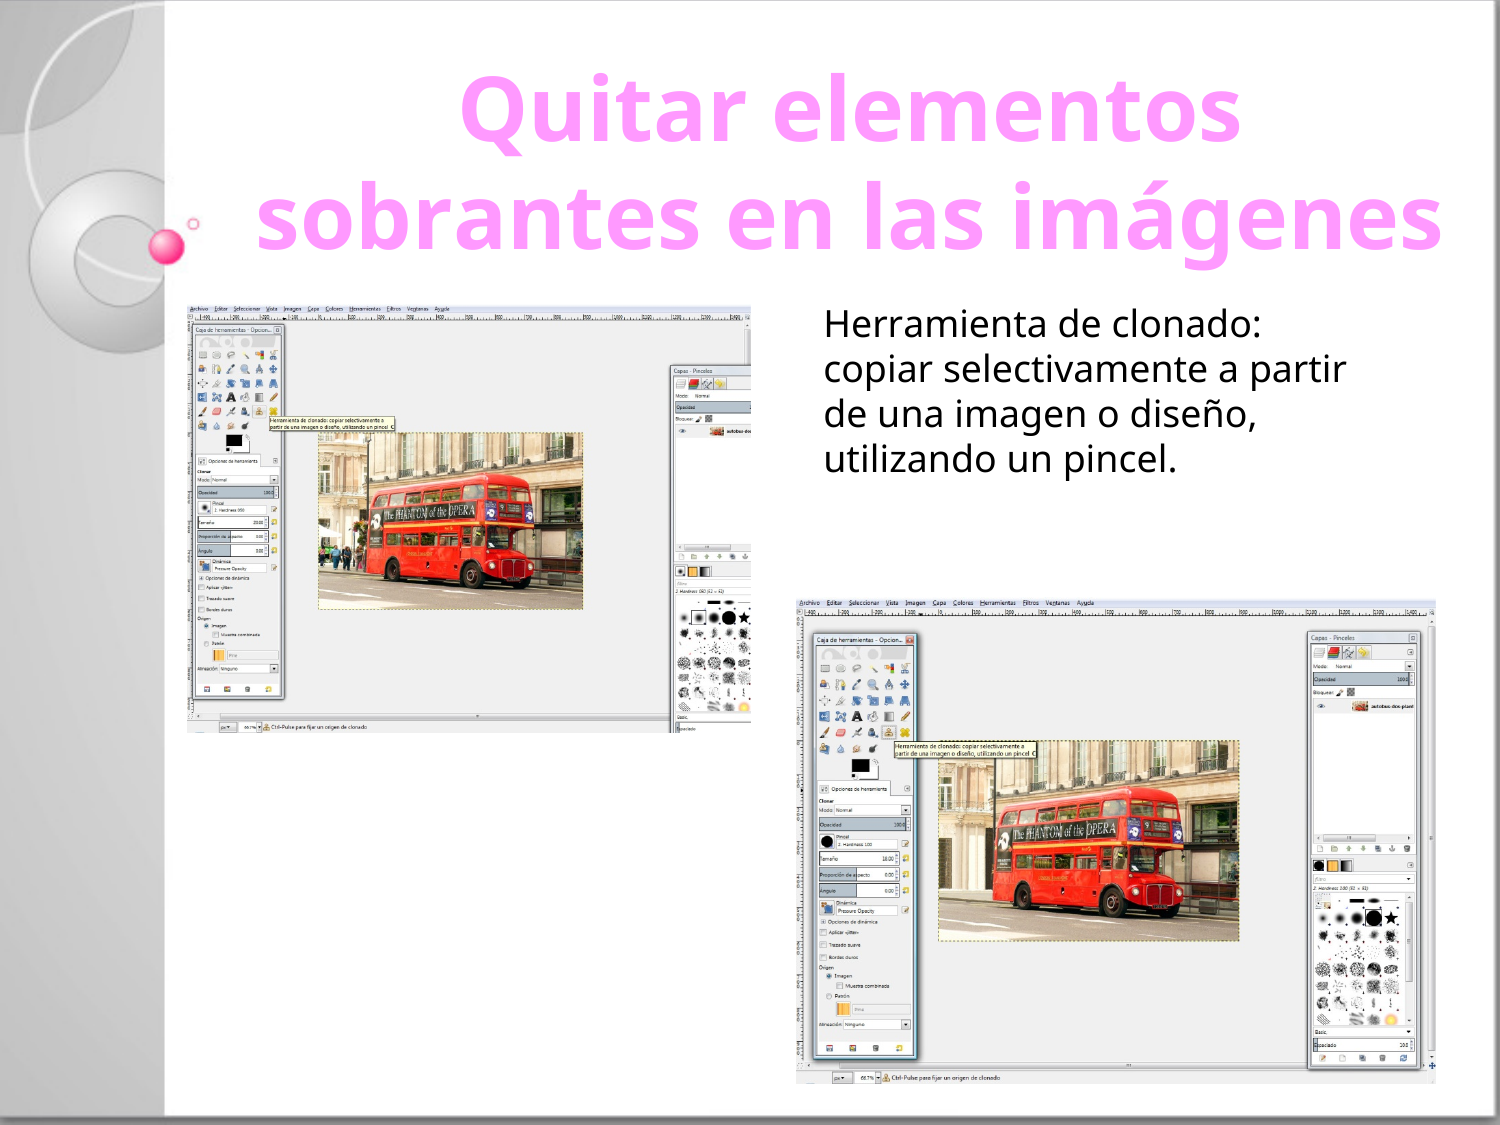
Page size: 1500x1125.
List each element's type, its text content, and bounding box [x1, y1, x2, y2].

text_box Herramienta de clonado: copiar selectivamente a partir de una imagen o diseño, utilizando un pincel. [808, 292, 1395, 488]
picture [0, 0, 1500, 1125]
title Quitar elementos sobrantes en las imágenes [235, 45, 1466, 233]
